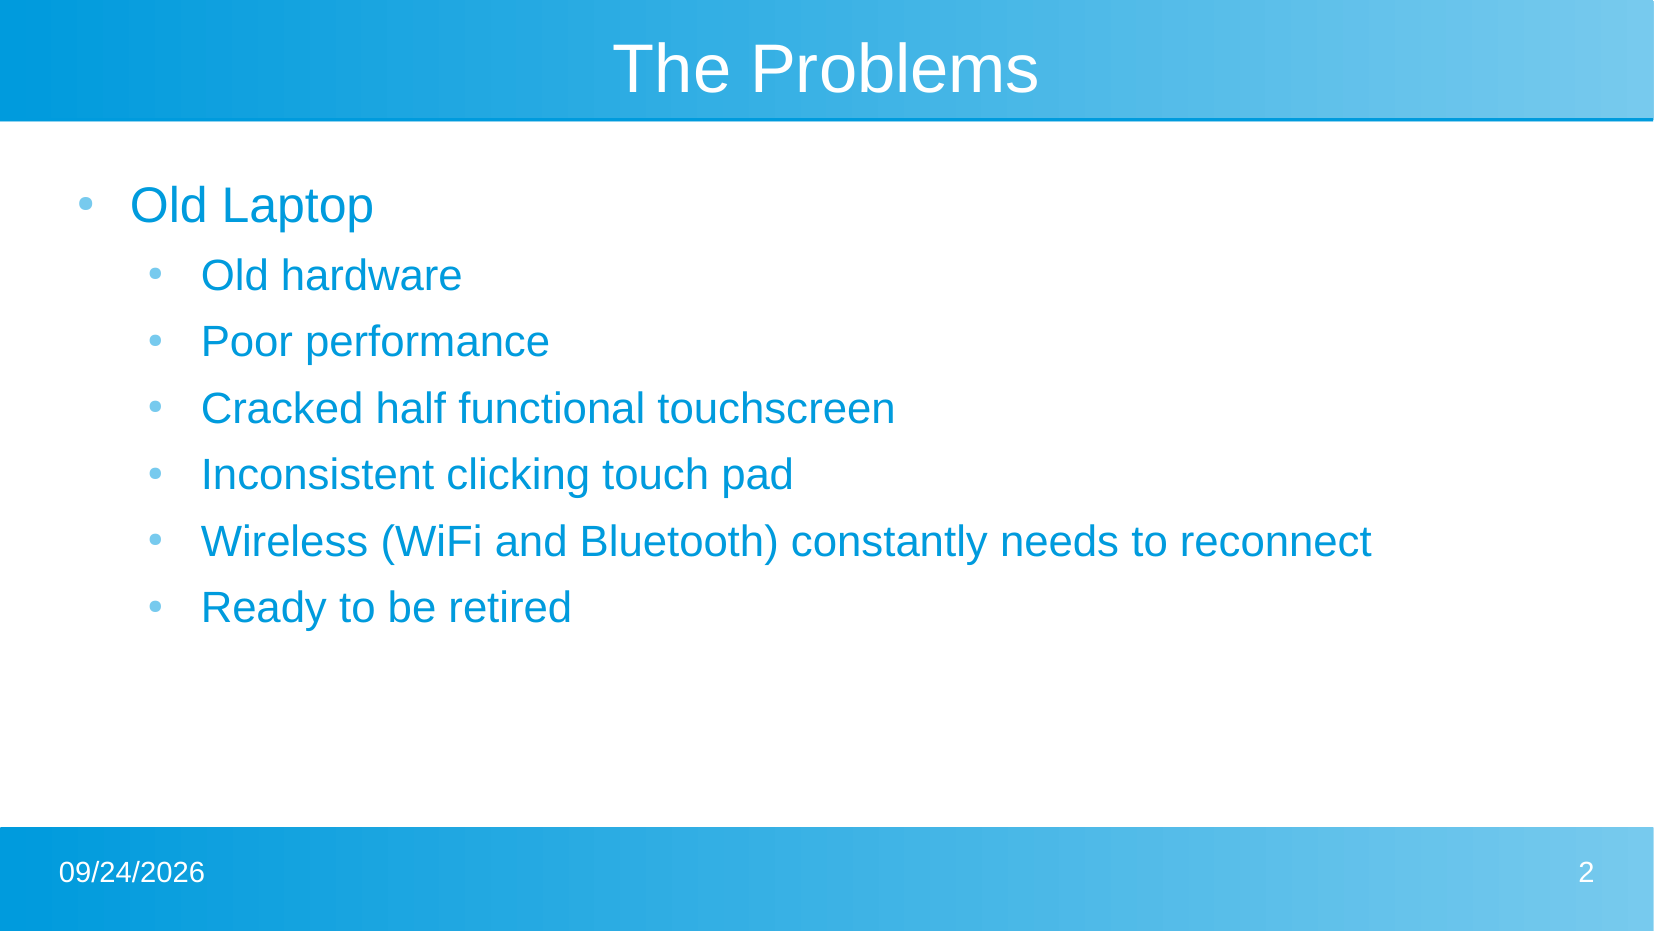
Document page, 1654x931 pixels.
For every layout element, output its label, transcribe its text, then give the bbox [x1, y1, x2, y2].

list Old Laptop Old hardware Poor performance Cracked half functional touchscreen Inconsistent clicking touch pad Wireless (WiFi and Bluetooth) constantly needs to reconnect Ready to be retired [59, 177, 1595, 768]
title The Problems [59, 29, 1595, 108]
